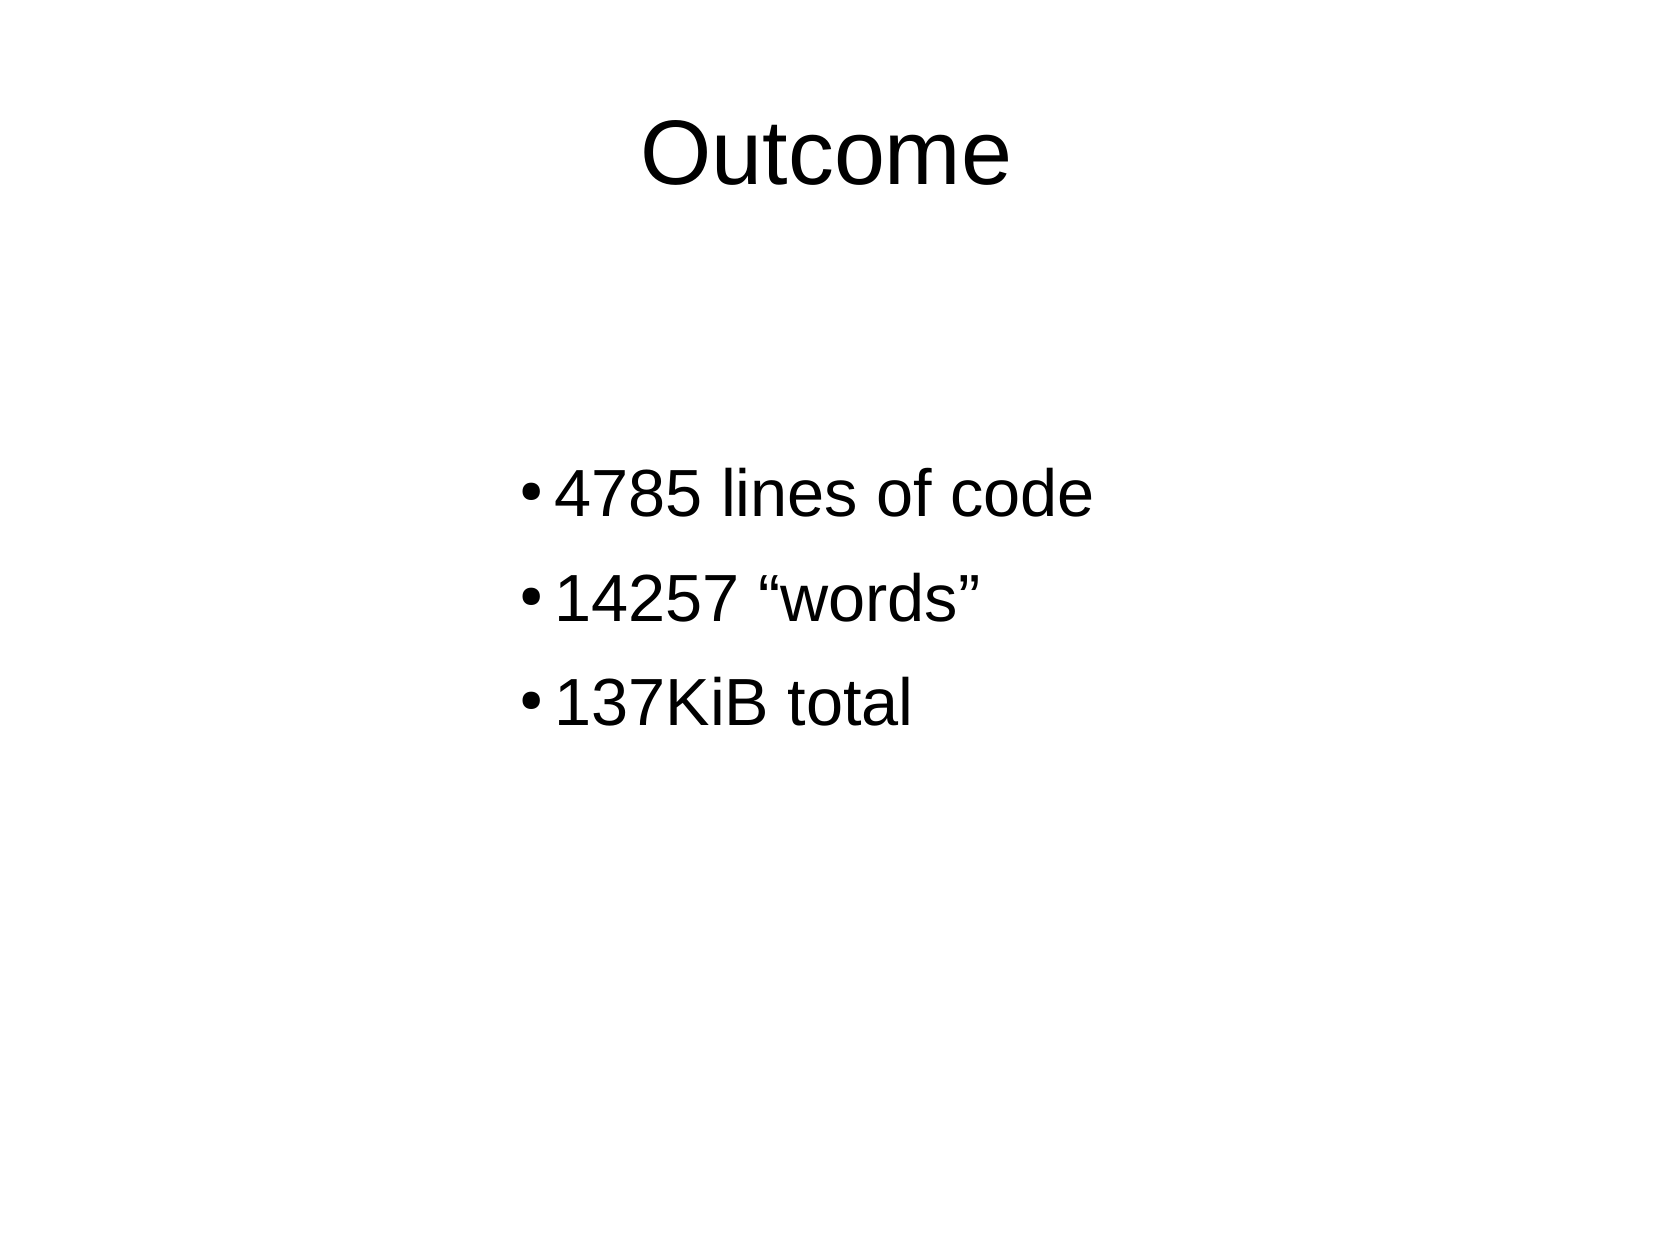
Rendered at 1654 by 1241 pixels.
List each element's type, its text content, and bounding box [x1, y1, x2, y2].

title Outcome [82, 49, 1571, 257]
text_box 4785 lines of code 14257 “words” 137KiB total [504, 448, 1182, 747]
